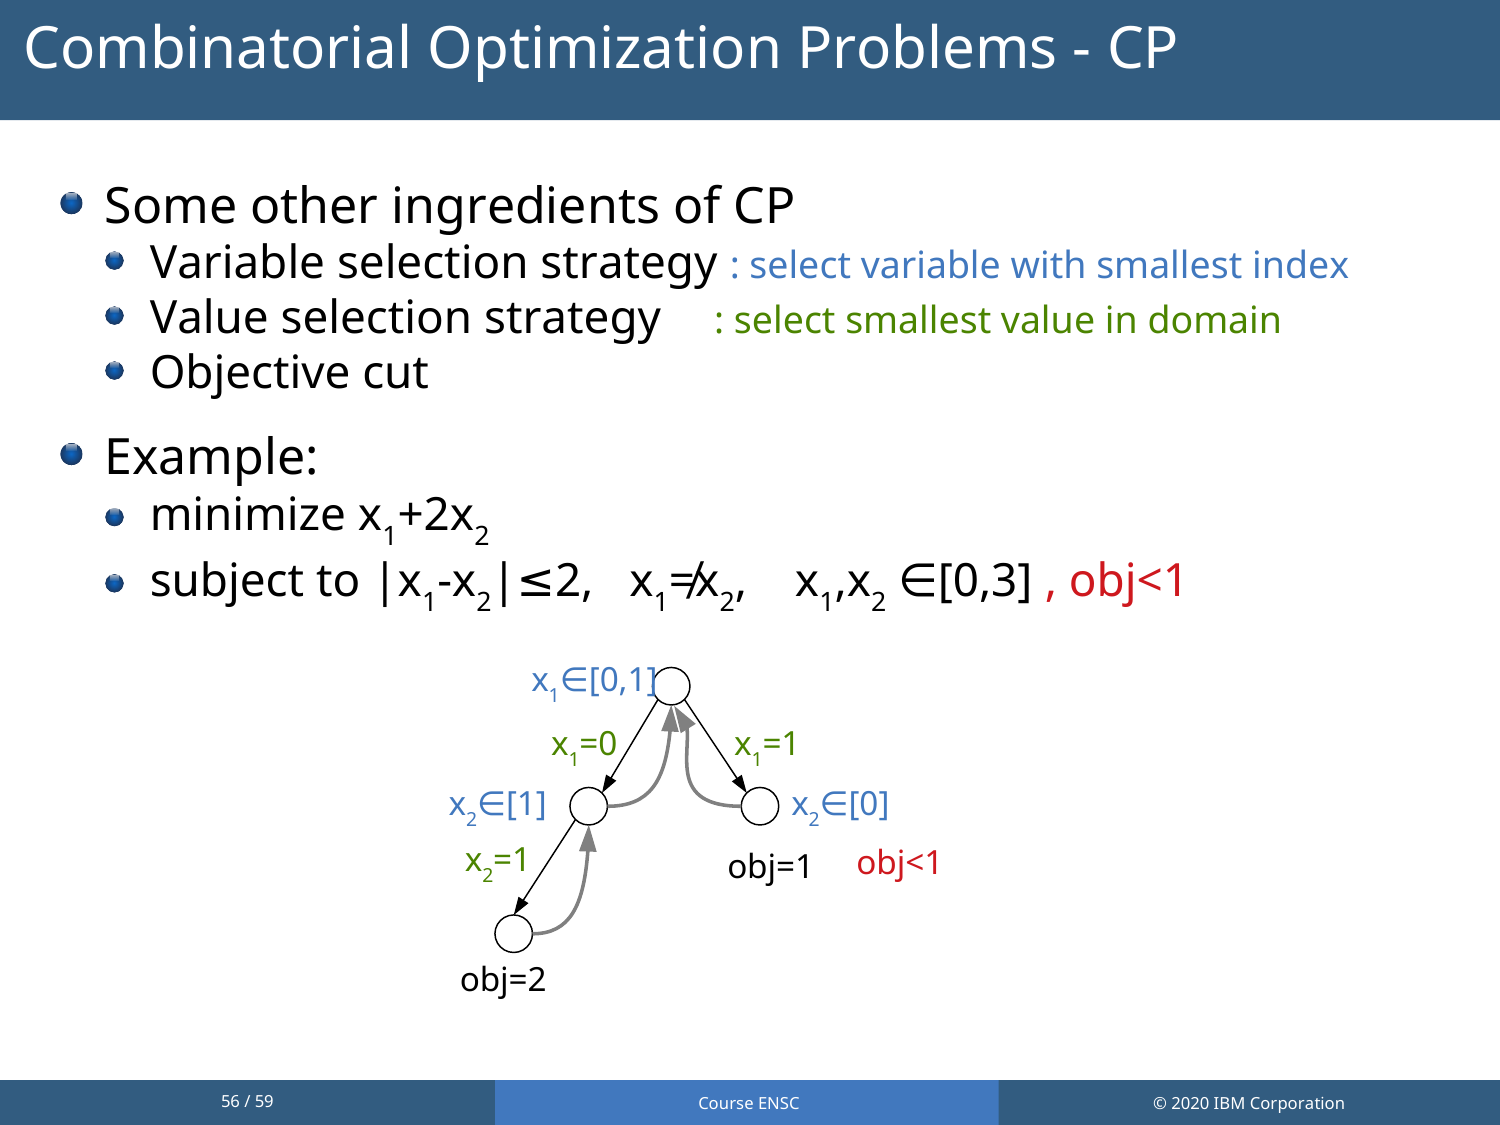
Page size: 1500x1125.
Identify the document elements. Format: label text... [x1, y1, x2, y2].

text_box x1=1 [719, 715, 827, 785]
text_box [494, 915, 533, 950]
list Some other ingredients of CP Variable selection strategy : select variable with smallest index Value selection strategy : select smallest value in domain Objective cut Example: minimize x1+2x2 subject to |x1-x2|≤2, x1≠x2, x1,x2 ∈[0,3] , obj<1 [45, 165, 1441, 1036]
text_box x2=1 [450, 831, 558, 901]
text_box obj<1 [858, 834, 987, 889]
text_box x1=0 [536, 715, 644, 785]
text_box x2∈[1] [433, 774, 629, 838]
text_box x1∈[0,1] [516, 650, 712, 714]
title Combinatorial Optimization Problems - CP [0, 0, 1500, 121]
text_box obj=1 [712, 837, 858, 893]
text_box x2∈[0] [776, 775, 972, 838]
text_box [741, 787, 776, 826]
text_box obj=2 [445, 950, 590, 1006]
